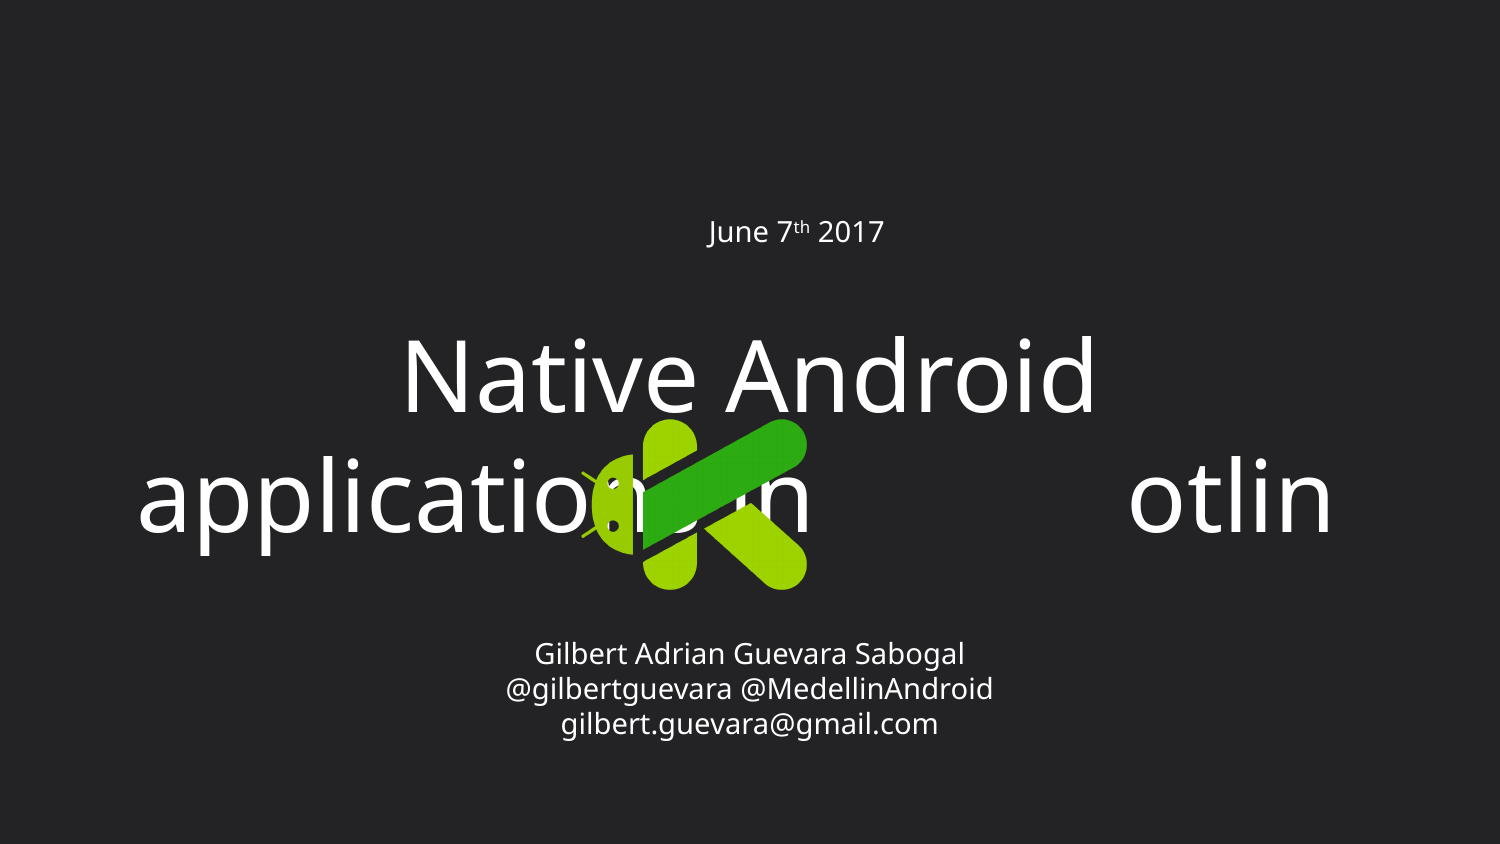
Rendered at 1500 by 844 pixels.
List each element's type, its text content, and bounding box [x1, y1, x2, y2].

text_box Native Android applications in otlin [108, 86, 1392, 779]
text_box Gilbert Adrian Guevara Sabogal @gilbertguevara @MedellinAndroid gilbert.guevara@gmail.com [442, 641, 1058, 734]
picture [581, 419, 807, 590]
text_box June 7th 2017 [602, 214, 991, 248]
